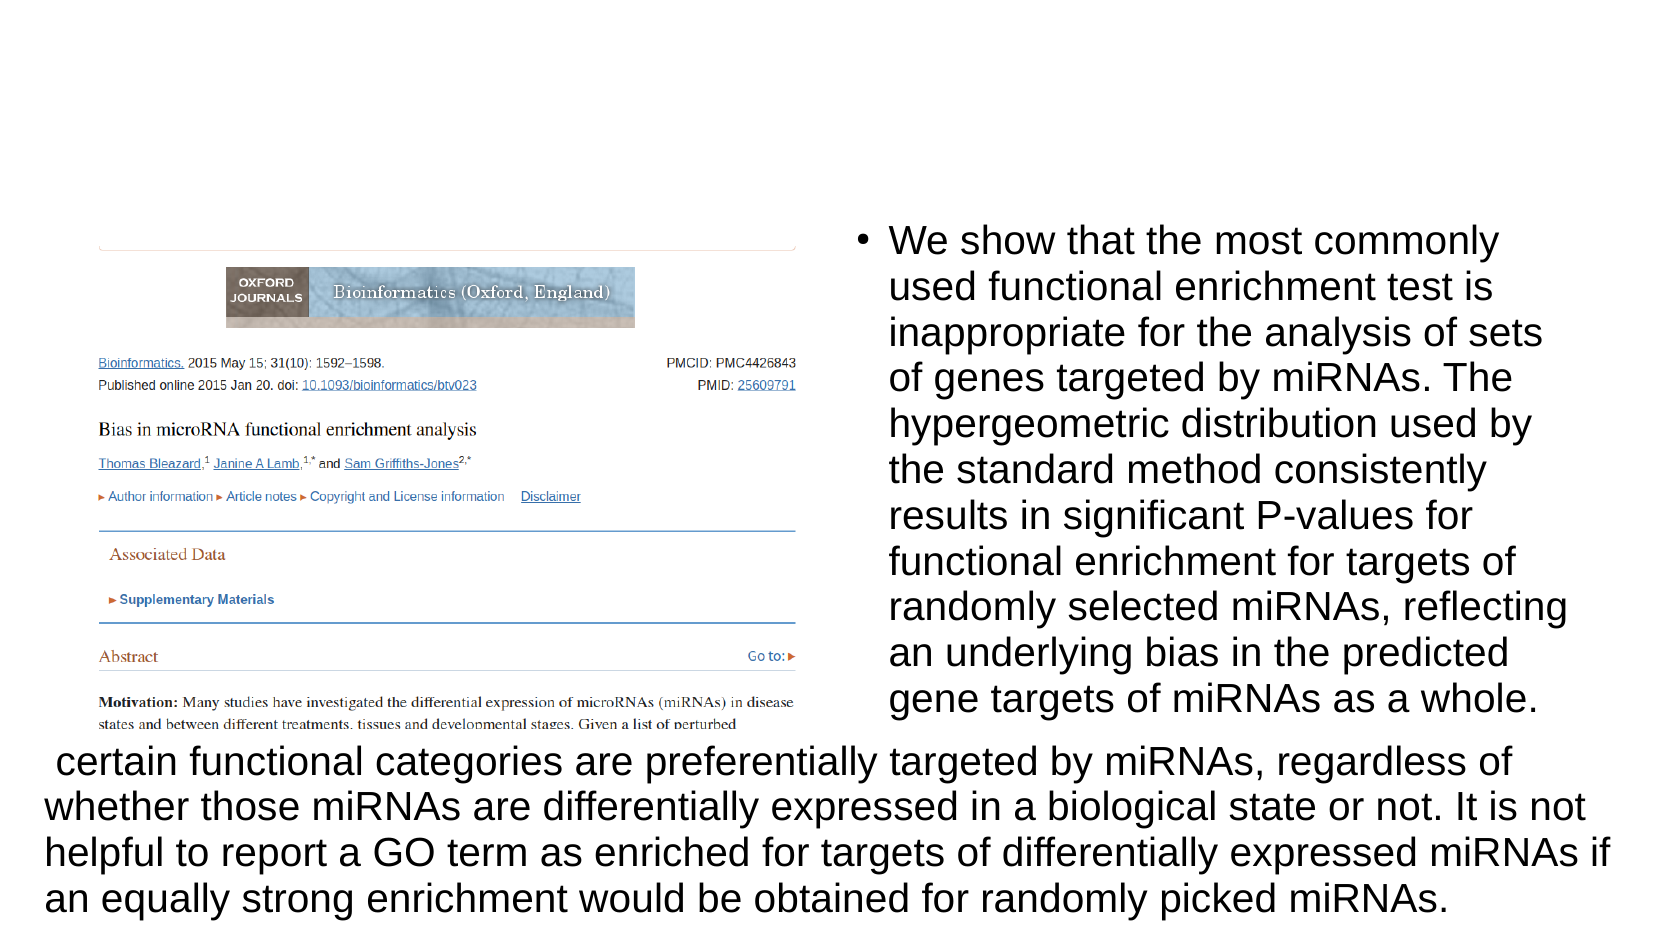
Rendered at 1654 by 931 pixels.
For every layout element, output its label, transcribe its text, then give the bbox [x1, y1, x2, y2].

list We show that the most commonly used functional enrichment test is inappropriate for the analysis of sets of genes targeted by miRNAs. The hypergeometric distribution used by the standard method consistently results in significant P-values for functional enrichment for targets of randomly selected miRNAs, reflecting an underlying bias in the predicted gene targets of miRNAs as a whole. [845, 217, 1572, 730]
picture [82, 246, 809, 729]
text_box certain functional categories are preferentially targeted by miRNAs, regardless of whether those miRNAs are differentially expressed in a biological state or not. It is not helpful to report a GO term as enriched for targets of differentially expressed miRNAs if an equally strong enrichment would be obtained for randomly picked miRNAs. [29, 730, 1654, 931]
